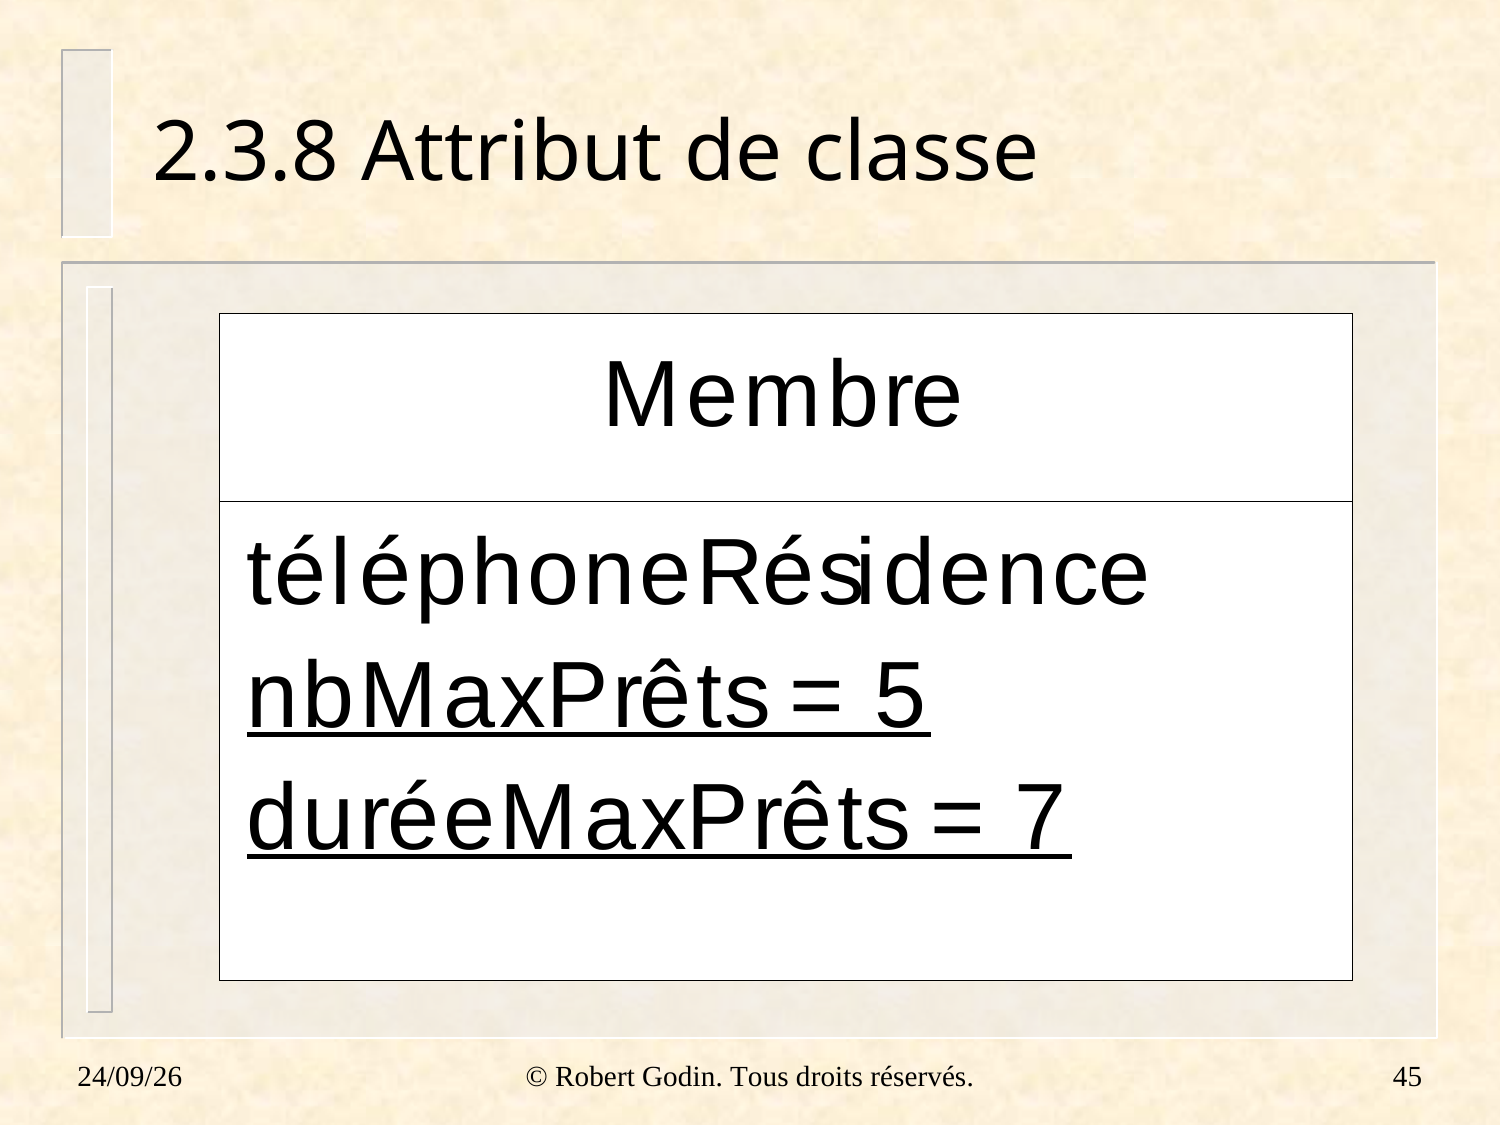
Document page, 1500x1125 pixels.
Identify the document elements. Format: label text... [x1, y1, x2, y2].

chart [162, 275, 1413, 1009]
picture [0, 0, 1500, 1125]
text_box <number> [1125, 1037, 1438, 1113]
title 2.3.8 Attribut de classe [137, 56, 1413, 238]
text_box 31/05/21 [62, 1037, 376, 1113]
text_box © Robert Godin. Tous droits réservés. [512, 1037, 988, 1113]
